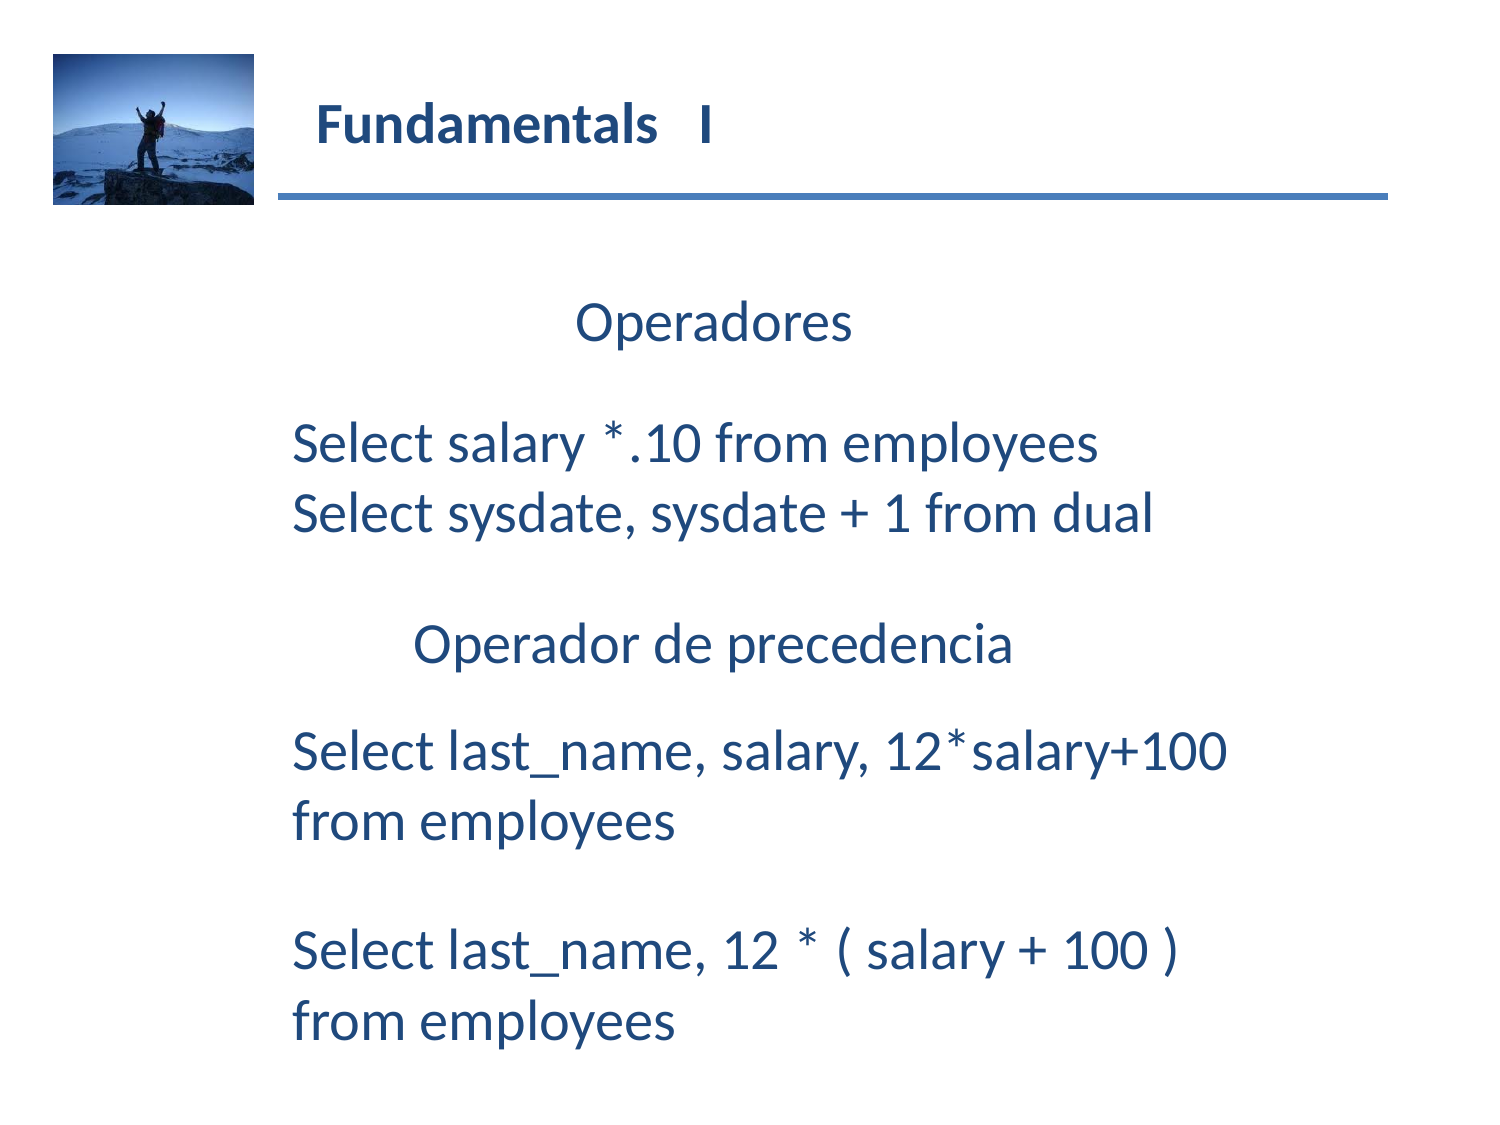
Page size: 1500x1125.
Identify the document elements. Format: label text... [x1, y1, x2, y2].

picture [53, 54, 254, 205]
text_box Operadores [383, 275, 1046, 362]
text_box Select last_name, salary, 12*salary+100 from employees Select last_name, 12 * ( salary + 100 ) from employees [277, 704, 1411, 1063]
text_box Fundamentals I [301, 78, 821, 164]
text_box Select salary *.10 from employees Select sysdate, sysdate + 1 from dual [277, 397, 1188, 554]
text_box Operador de precedencia [383, 597, 1046, 684]
